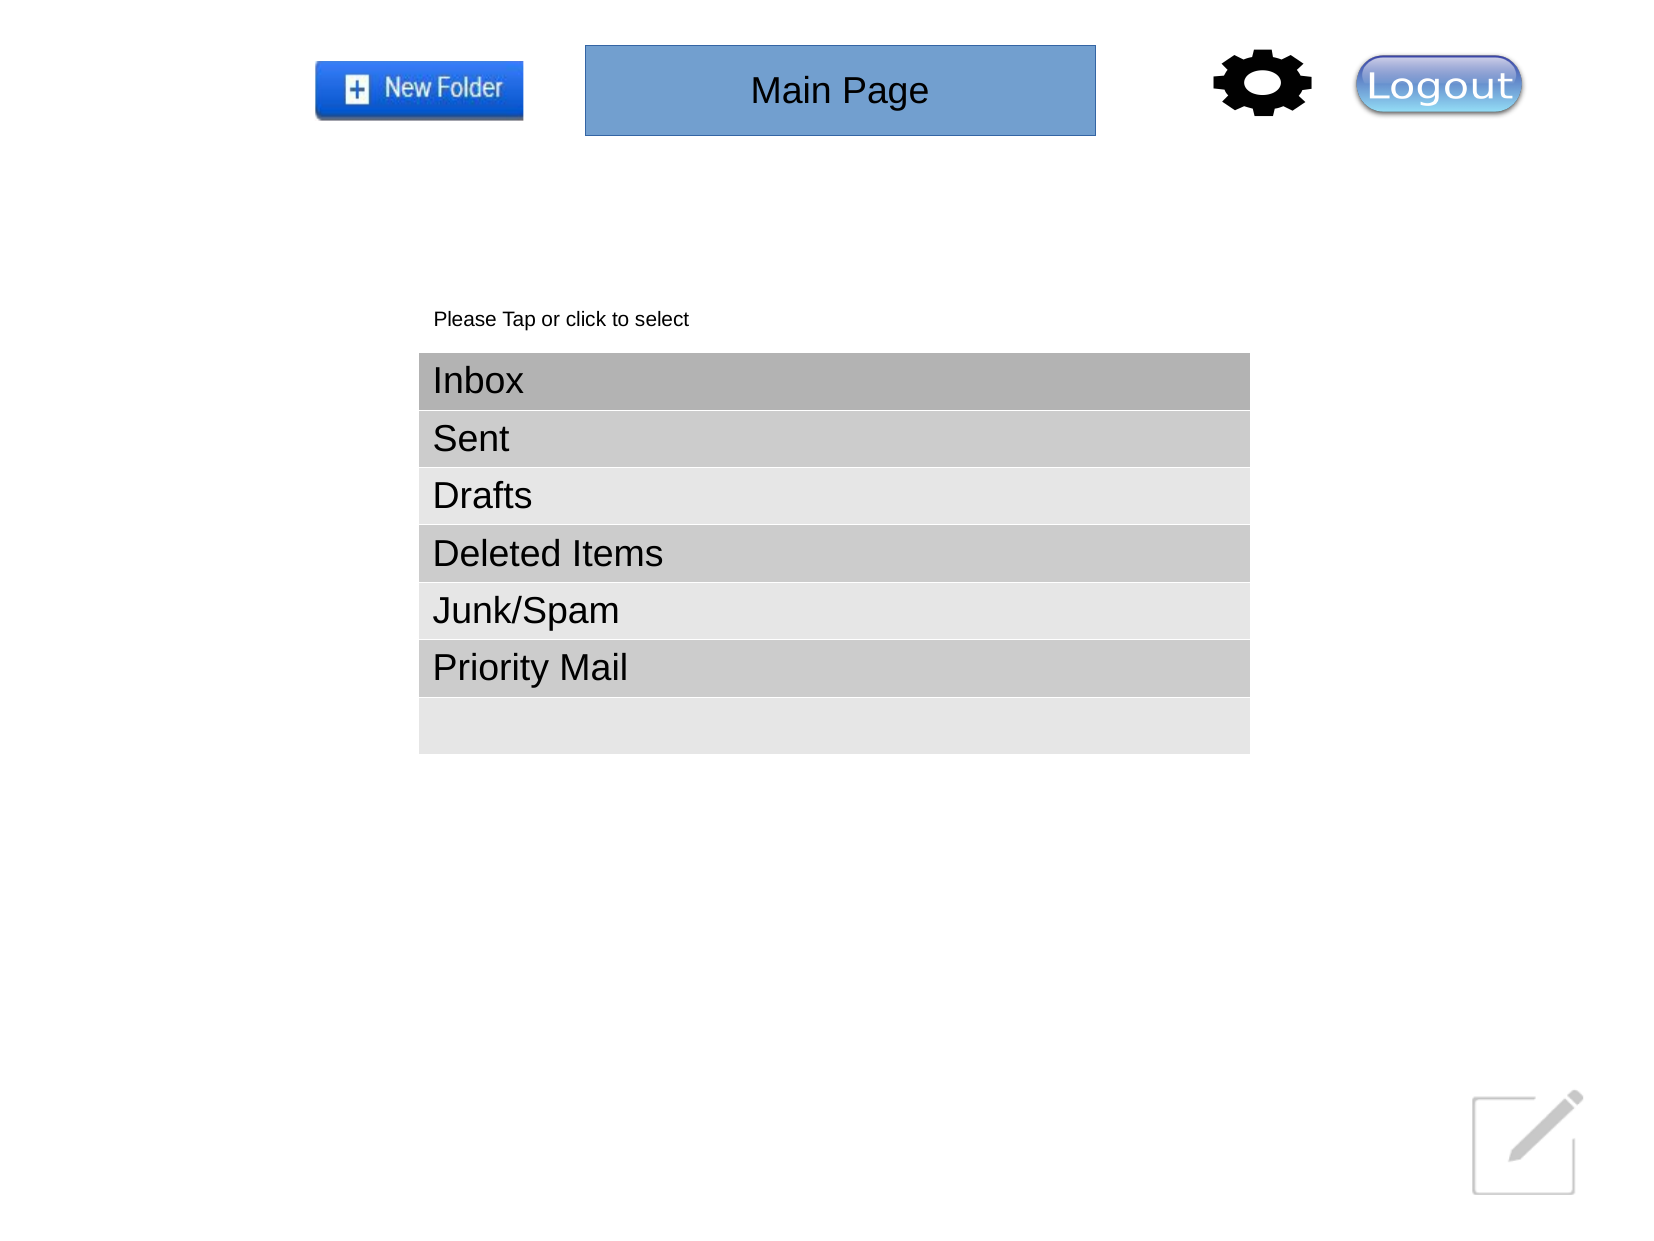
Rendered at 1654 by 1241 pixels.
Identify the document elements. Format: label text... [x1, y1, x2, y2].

picture [1189, 29, 1336, 128]
table_cell Junk/Spam [419, 583, 1250, 639]
picture [314, 61, 524, 121]
text_box Main Page [585, 45, 1096, 136]
table_cell Sent [419, 411, 1250, 467]
text_box Please Tap or click to select [418, 285, 715, 342]
table_cell [419, 698, 1250, 754]
table_cell Priority Mail [419, 640, 1250, 697]
table_cell Drafts [419, 468, 1250, 524]
picture [1425, 1079, 1636, 1201]
table_header Inbox [419, 353, 1250, 410]
table_cell Deleted Items [419, 525, 1250, 582]
picture [1350, 51, 1528, 121]
